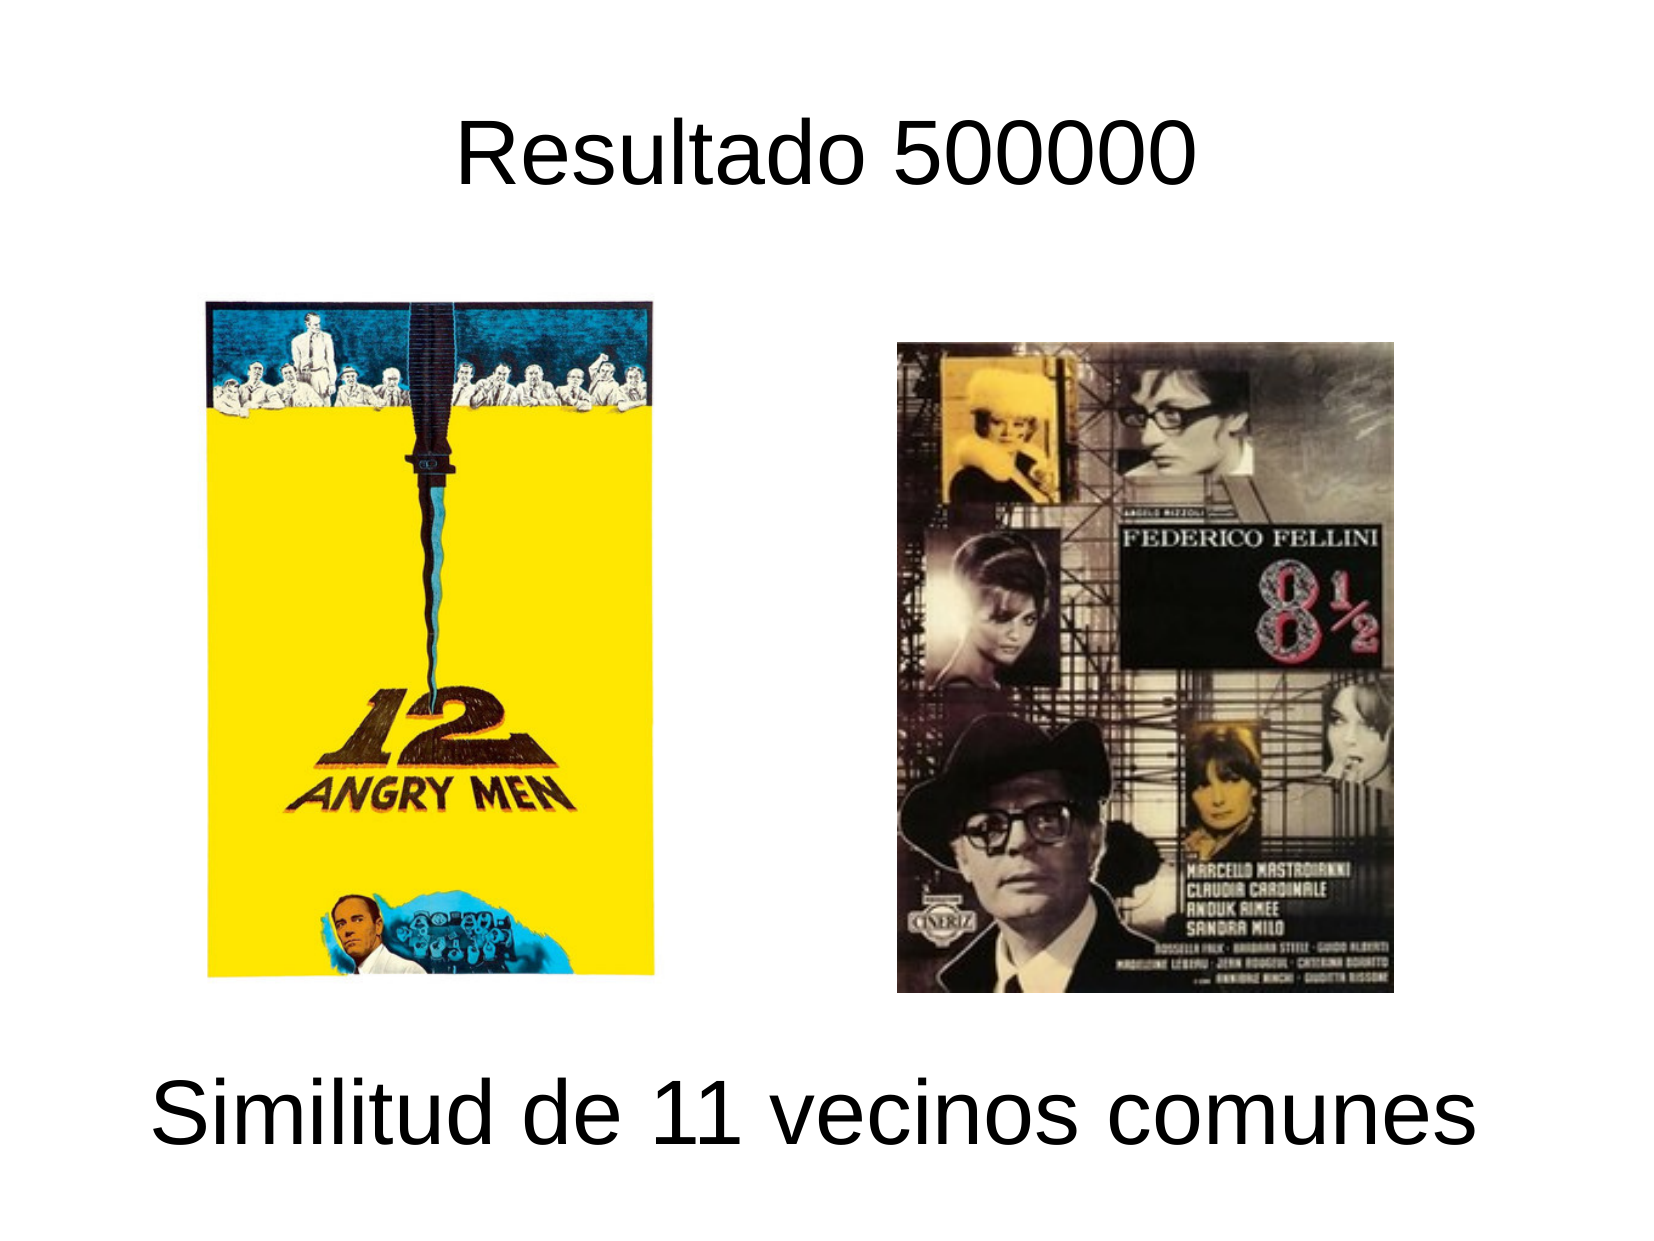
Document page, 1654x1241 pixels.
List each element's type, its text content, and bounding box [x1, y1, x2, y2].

title Similitud de 11 vecinos comunes [70, 1009, 1560, 1217]
picture [897, 342, 1394, 993]
title Resultado 500000 [82, 49, 1571, 257]
picture [188, 283, 674, 993]
